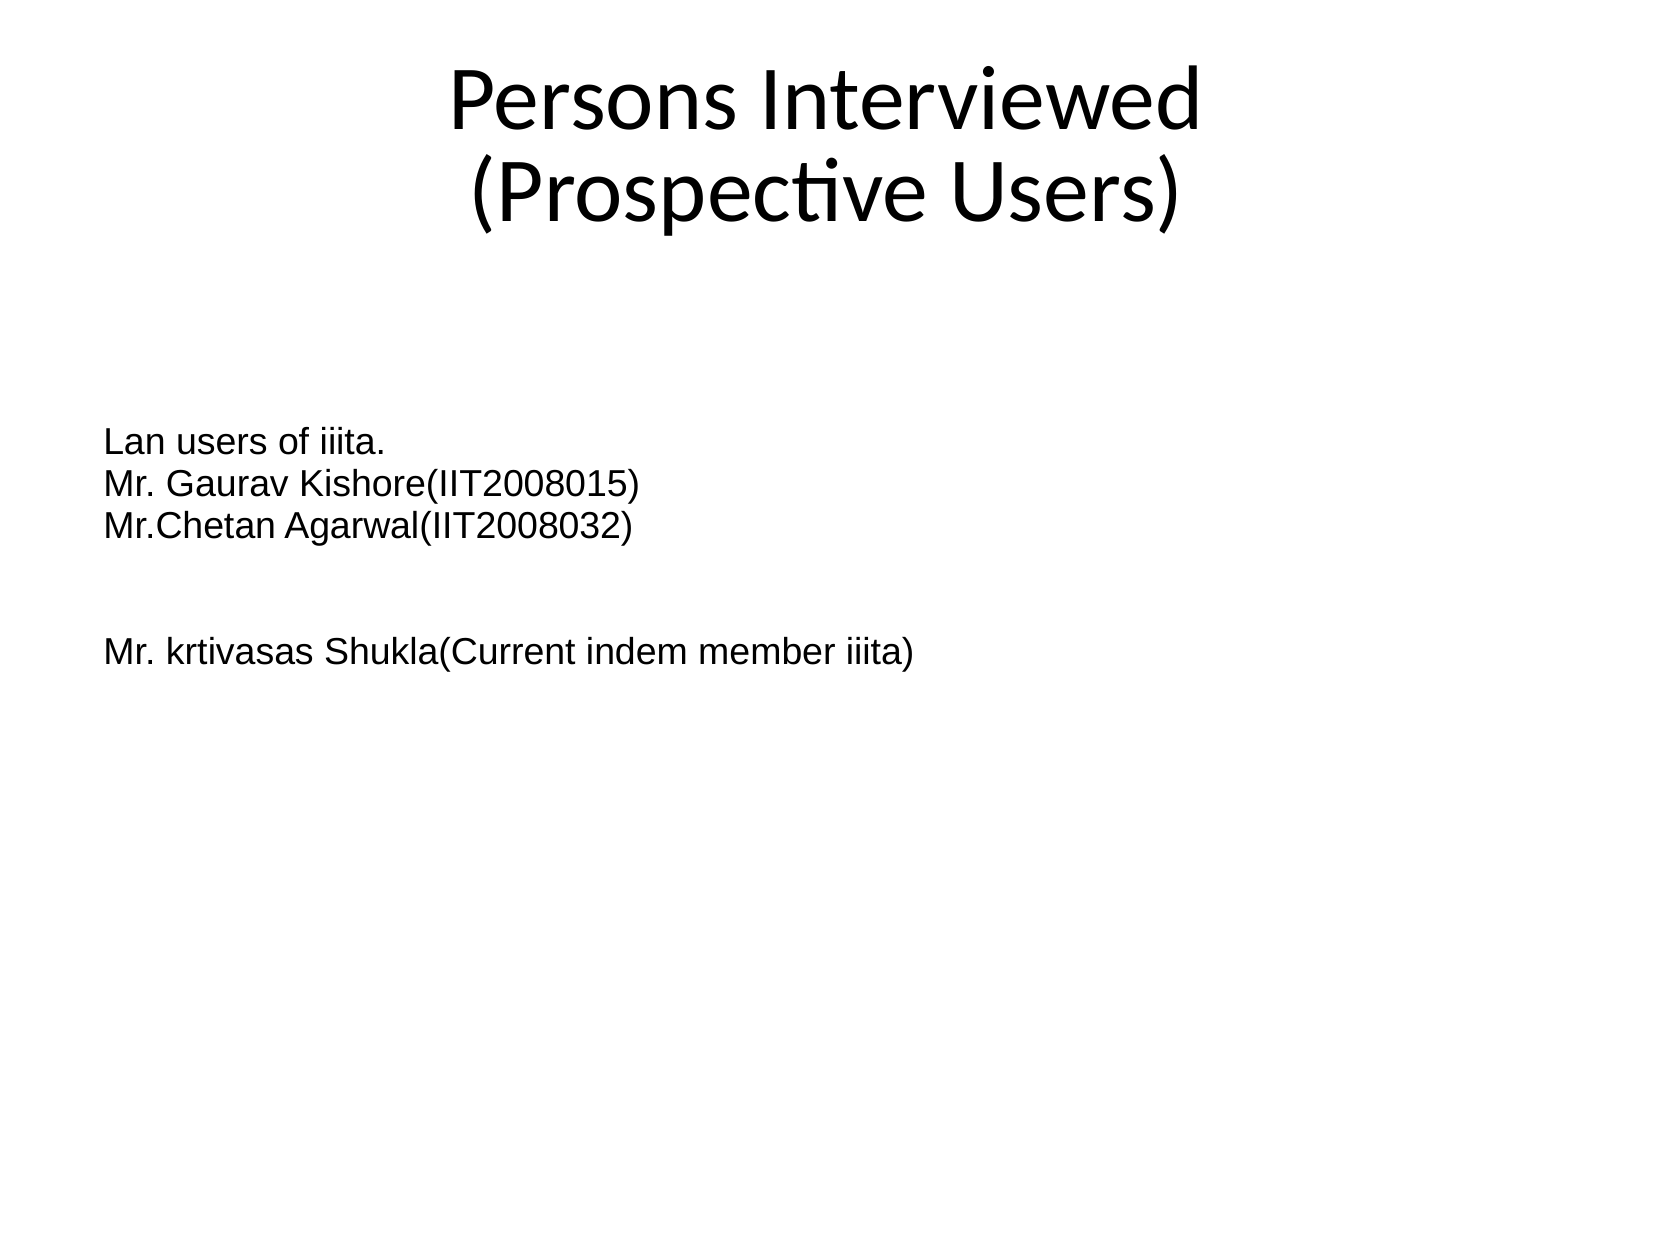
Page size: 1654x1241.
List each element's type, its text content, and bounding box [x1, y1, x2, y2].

title Persons Interviewed (Prospective Users) [82, 45, 1571, 261]
text_box Lan users of iiita. Mr. Gaurav Kishore(IIT2008015) Mr.Chetan Agarwal(IIT2008032) Mr. krtivasas Shukla(Current indem member iiita) [88, 413, 1654, 912]
